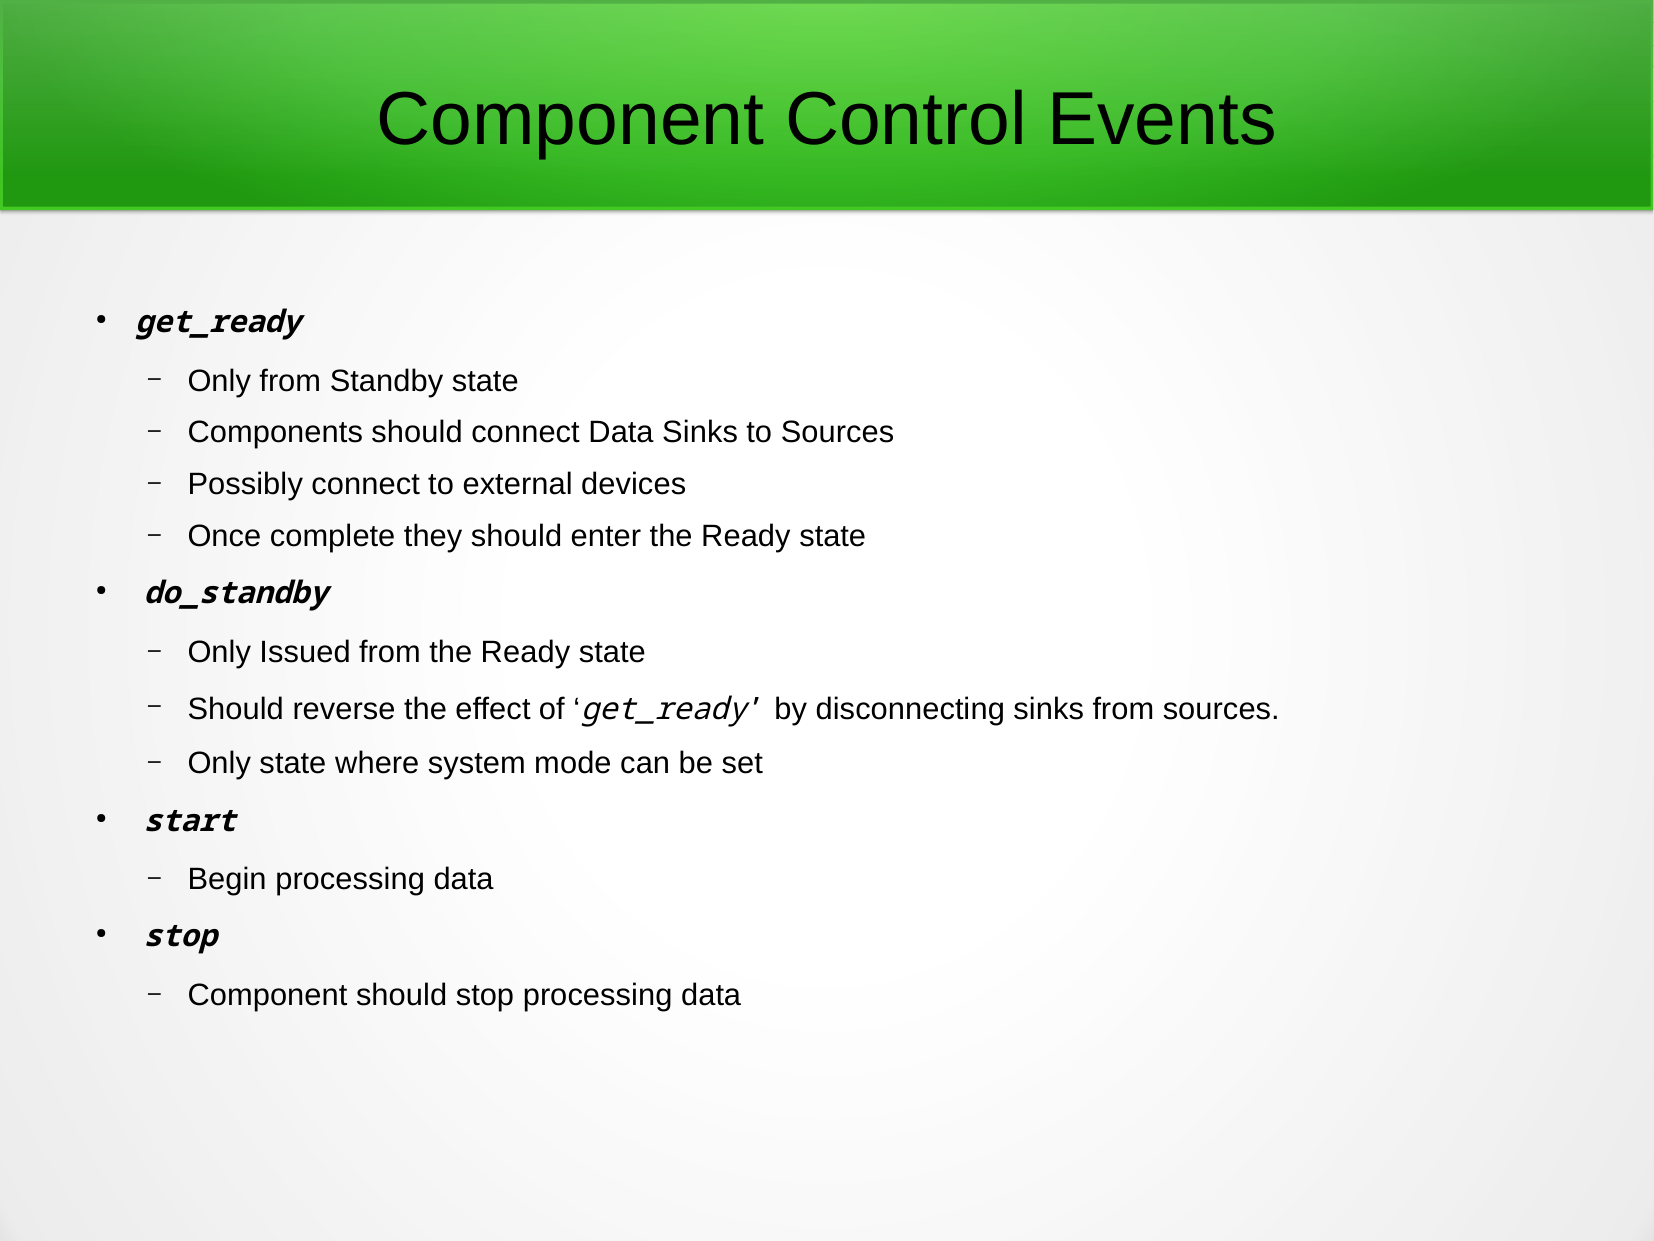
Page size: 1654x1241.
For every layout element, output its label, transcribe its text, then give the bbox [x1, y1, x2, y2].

title Component Control Events [82, 47, 1571, 189]
list get_ready Only from Standby state Components should connect Data Sinks to Sources Possibly connect to external devices Once complete they should enter the Ready state do_standby Only Issued from the Ready state Should reverse the effect of ‘get_ready’ by disconnecting sinks from sources. Only state where system mode can be set start Begin processing data stop Component should stop processing data [82, 299, 1571, 1019]
